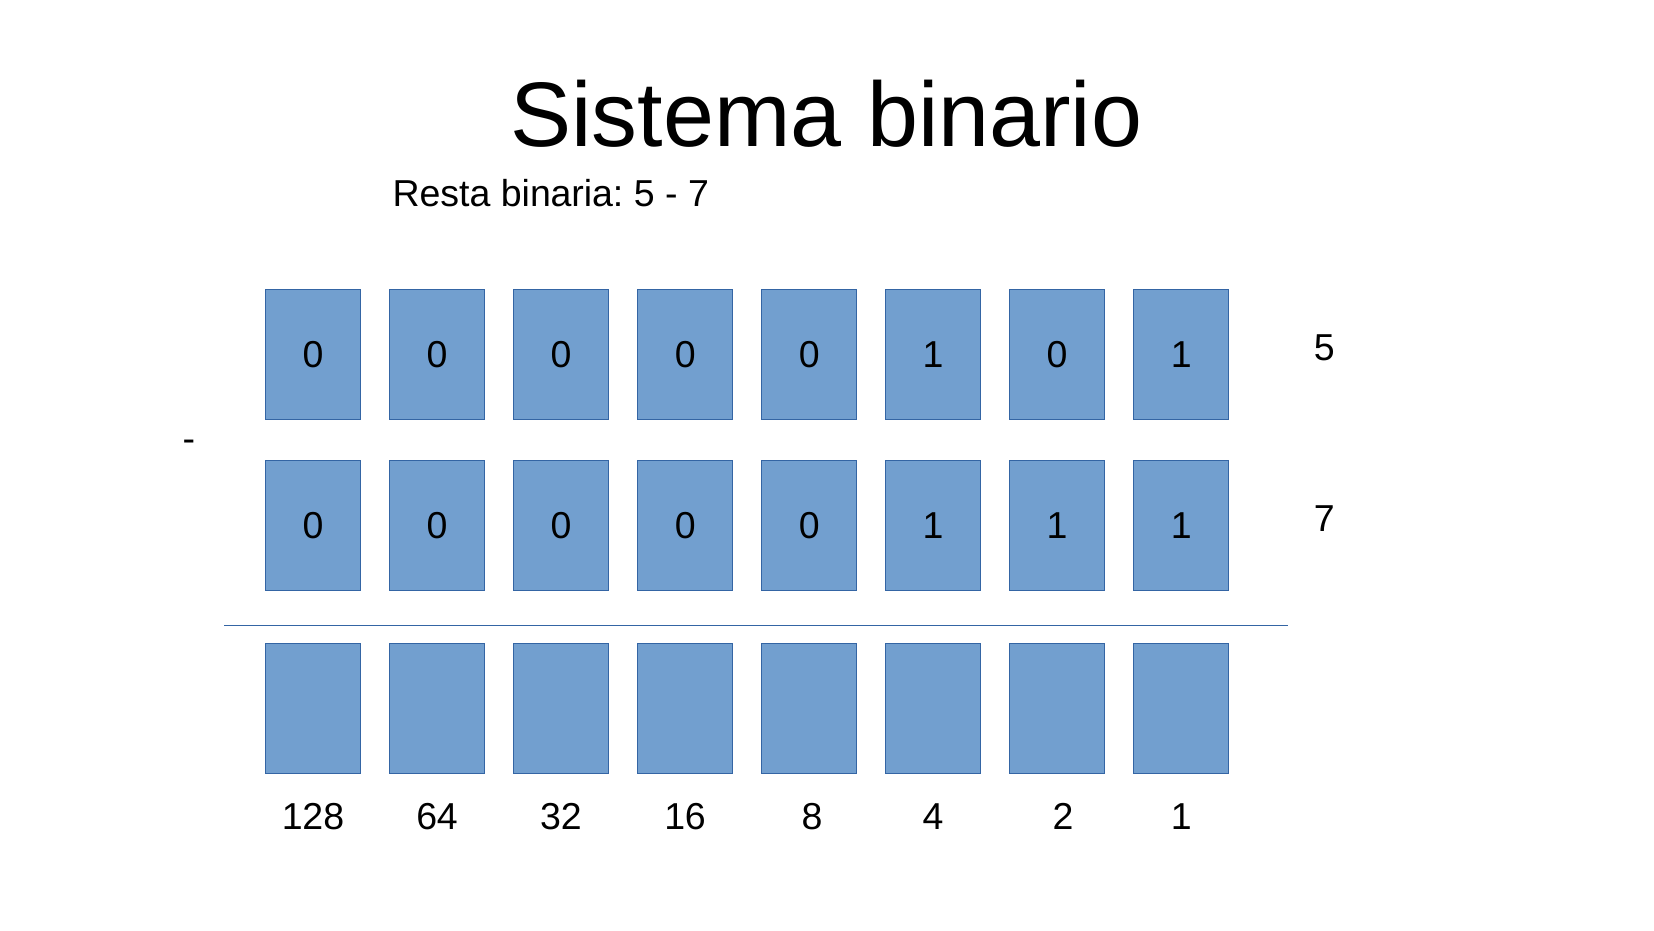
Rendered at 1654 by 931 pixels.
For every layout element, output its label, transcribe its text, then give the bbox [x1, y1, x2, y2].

text_box 0 [637, 460, 733, 591]
text_box 0 [761, 460, 857, 591]
text_box 1 [885, 460, 981, 591]
text_box 64 [389, 787, 485, 845]
text_box 0 [389, 460, 485, 591]
text_box 0 [513, 289, 609, 420]
text_box 1 [1133, 460, 1229, 591]
text_box 128 [259, 787, 367, 845]
text_box 8 [767, 787, 857, 845]
text_box [761, 643, 857, 774]
text_box 0 [1009, 289, 1105, 420]
text_box 0 [761, 289, 857, 420]
text_box 32 [507, 787, 615, 845]
text_box [513, 643, 609, 774]
text_box [1133, 643, 1229, 774]
text_box 16 [637, 787, 733, 845]
text_box 1 [885, 289, 981, 420]
text_box 0 [389, 289, 485, 420]
text_box [1009, 643, 1105, 774]
text_box 7 [1299, 490, 1382, 547]
text_box 0 [265, 289, 361, 420]
text_box 1 [1145, 787, 1217, 845]
text_box [389, 643, 485, 774]
text_box 0 [265, 460, 361, 591]
text_box [265, 643, 361, 774]
text_box 0 [513, 460, 609, 591]
text_box 5 [1299, 318, 1382, 376]
text_box - [135, 409, 243, 467]
text_box 1 [1009, 460, 1105, 591]
title Sistema binario [82, 37, 1571, 193]
text_box 0 [637, 289, 733, 420]
text_box 2 [1027, 787, 1099, 845]
text_box [637, 643, 733, 774]
text_box [885, 643, 981, 774]
text_box 4 [897, 787, 969, 845]
text_box 1 [1133, 289, 1229, 420]
text_box Resta binaria: 5 - 7 [377, 165, 1193, 223]
